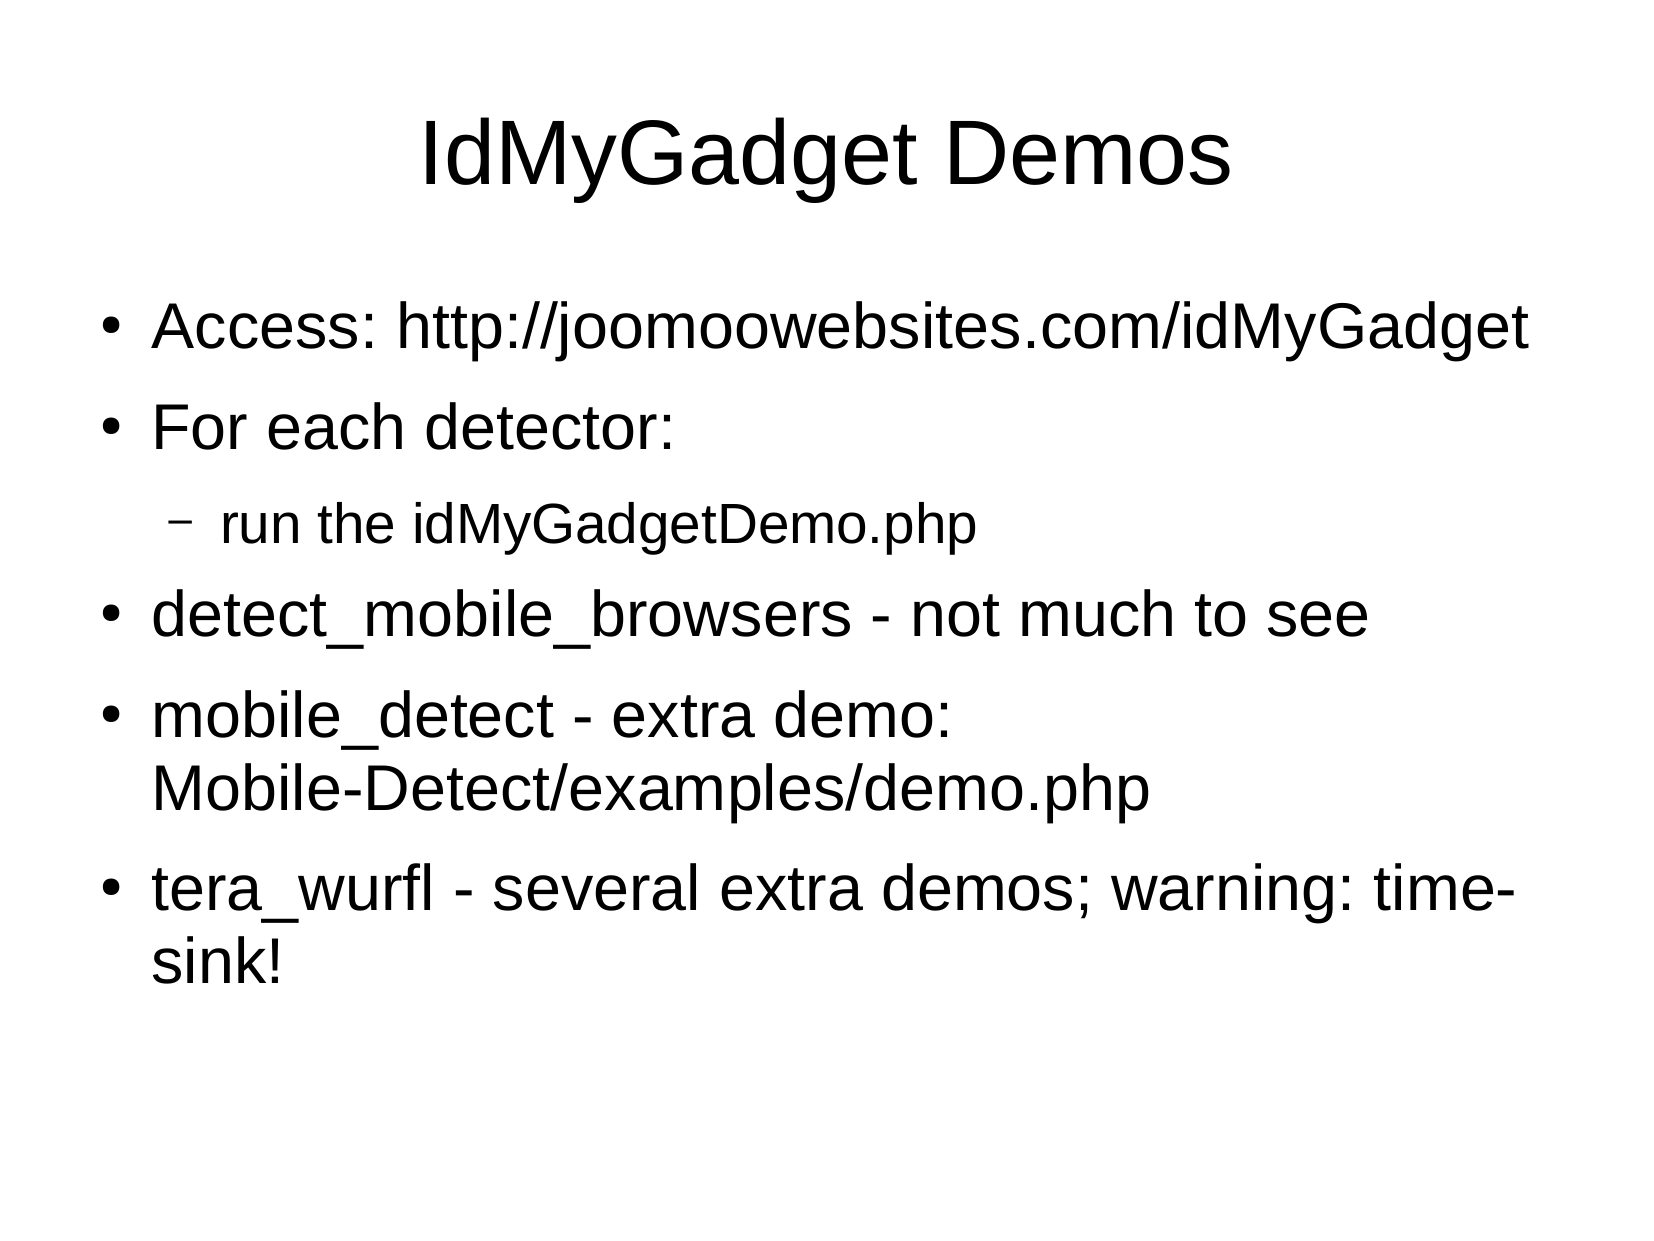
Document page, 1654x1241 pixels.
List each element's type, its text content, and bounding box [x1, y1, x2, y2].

list Access: http://joomoowebsites.com/idMyGadget For each detector: run the idMyGadgetDemo.php detect_mobile_browsers - not much to see mobile_detect - extra demo: Mobile-Detect/examples/demo.php tera_wurfl - several extra demos; warning: time-sink! [82, 290, 1571, 1010]
title IdMyGadget Demos [82, 49, 1571, 257]
